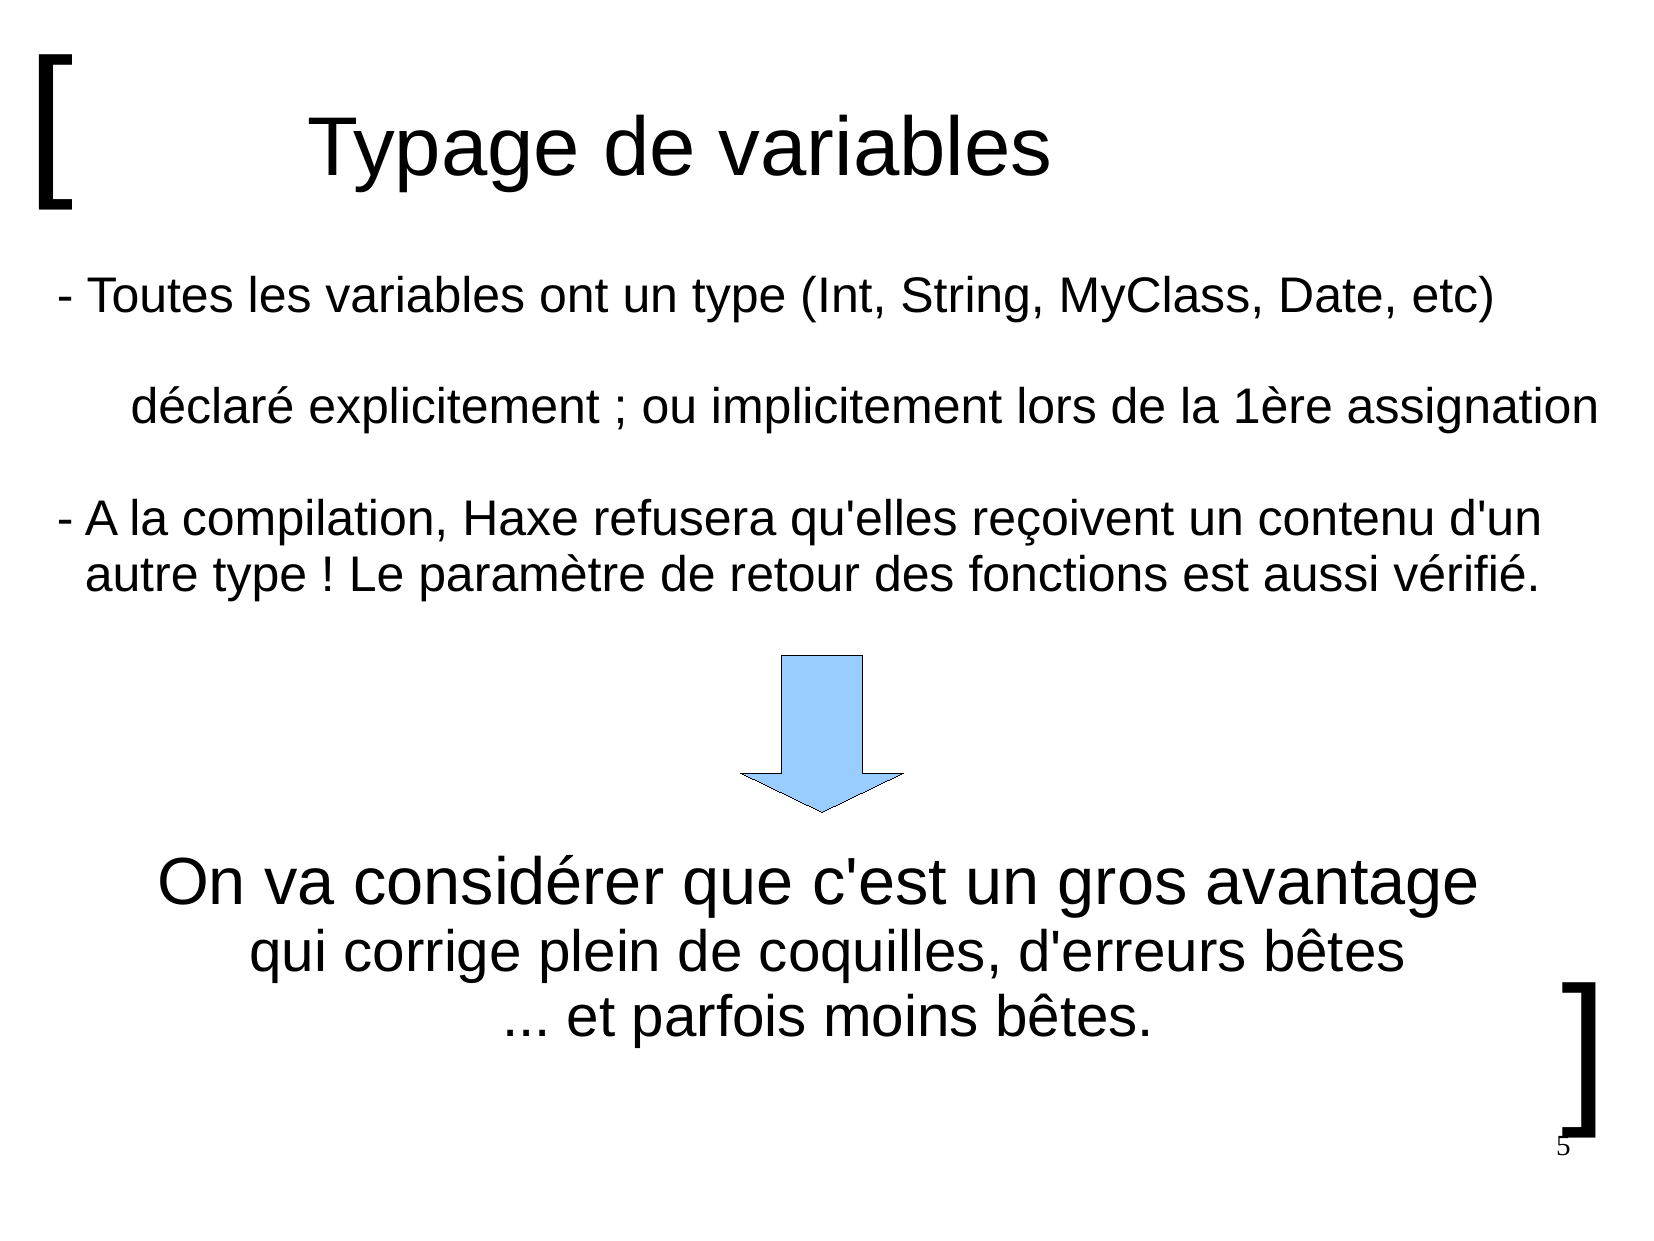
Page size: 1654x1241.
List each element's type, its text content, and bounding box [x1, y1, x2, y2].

text_box [740, 655, 904, 813]
text_box Typage de variables [292, 92, 1068, 201]
text_box [ [12, 17, 89, 219]
text_box - Toutes les variables ont un type (Int, String, MyClass, Date, etc) déclaré explicitement ; ou implicitement lors de la 1ère assignation - A la compilation, Haxe refusera qu'elles reçoivent un contenu d'un autre type ! Le paramètre de retour des fonctions est aussi vérifié. On va considérer que c'est un gros avantage qui corrige plein de coquilles, d'erreurs bêtes ... et parfois moins bêtes. [42, 259, 1615, 1167]
text_box ] [1546, 945, 1623, 1147]
